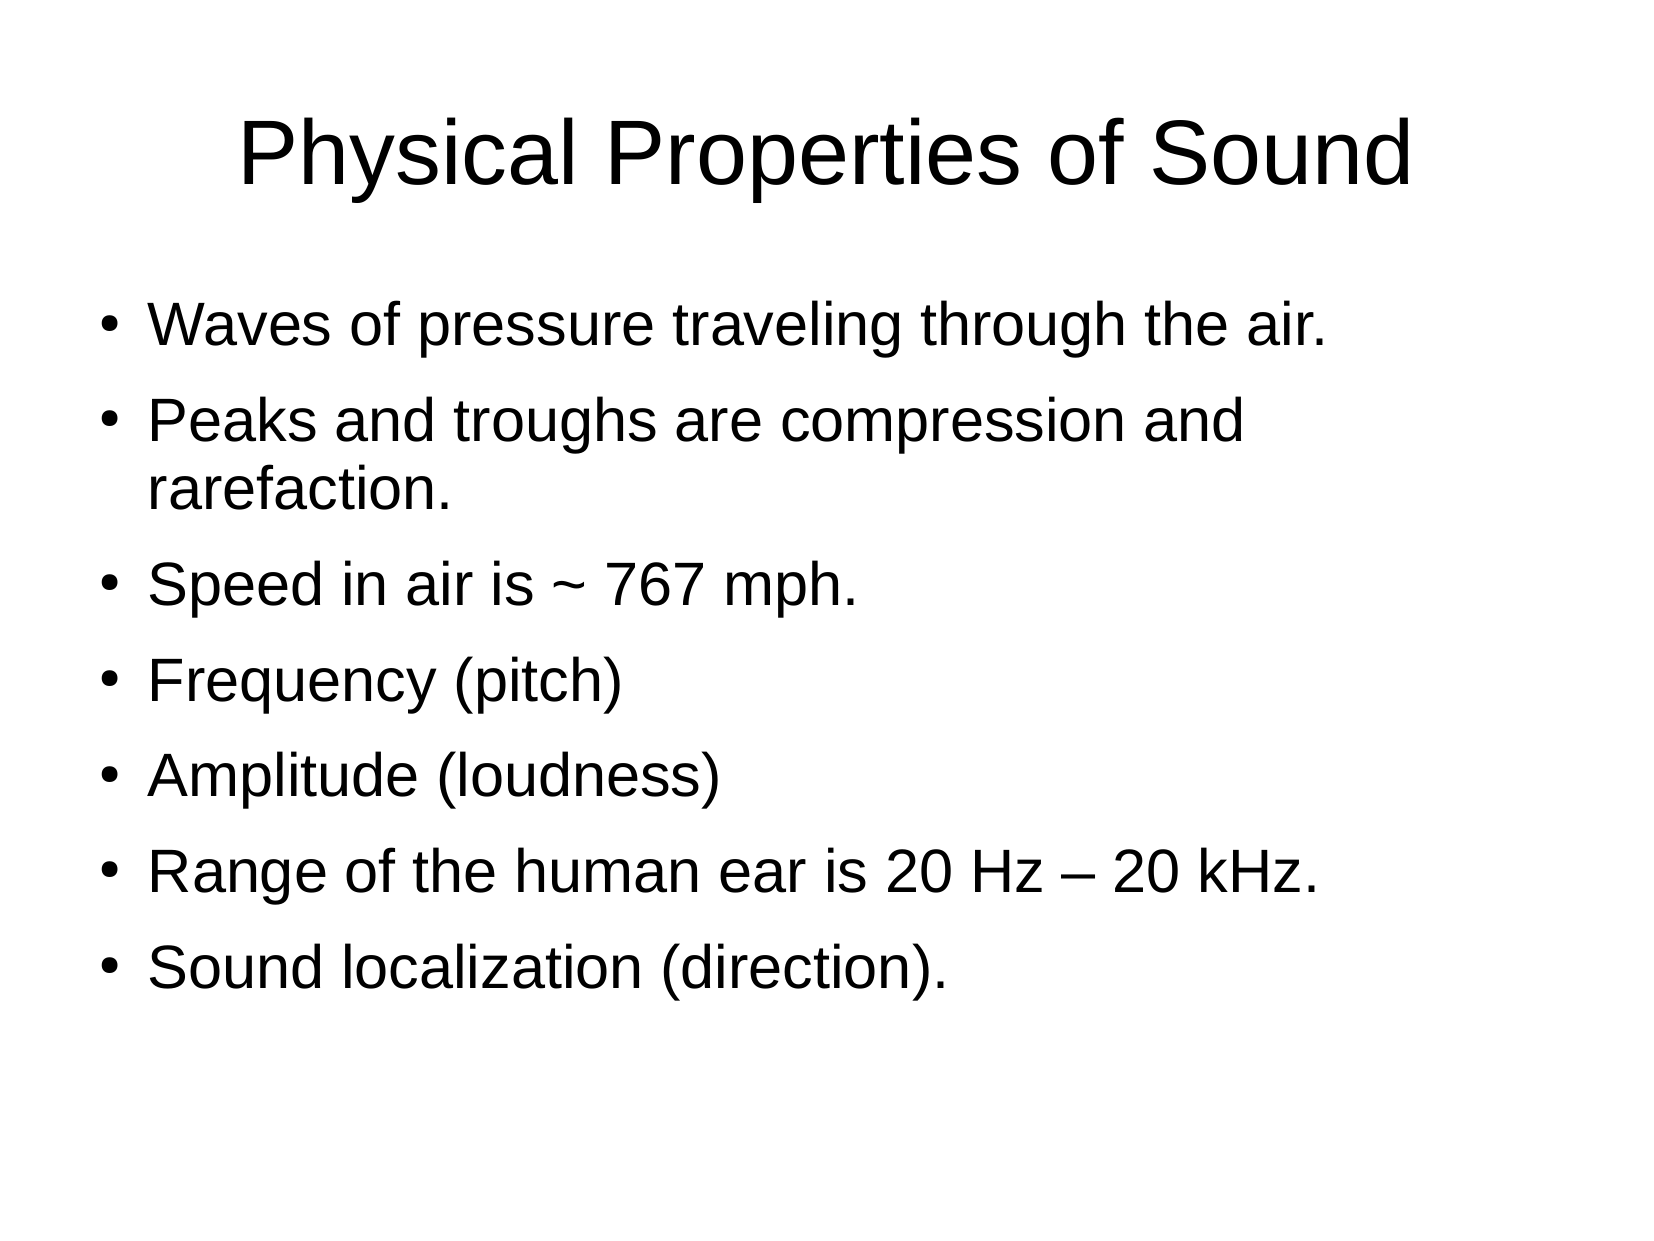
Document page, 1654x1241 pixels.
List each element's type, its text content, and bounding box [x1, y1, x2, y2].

list Waves of pressure traveling through the air. Peaks and troughs are compression and rarefaction. Speed in air is ~ 767 mph. Frequency (pitch) Amplitude (loudness) Range of the human ear is 20 Hz – 20 kHz. Sound localization (direction). [82, 290, 1538, 1010]
title Physical Properties of Sound [82, 49, 1571, 257]
